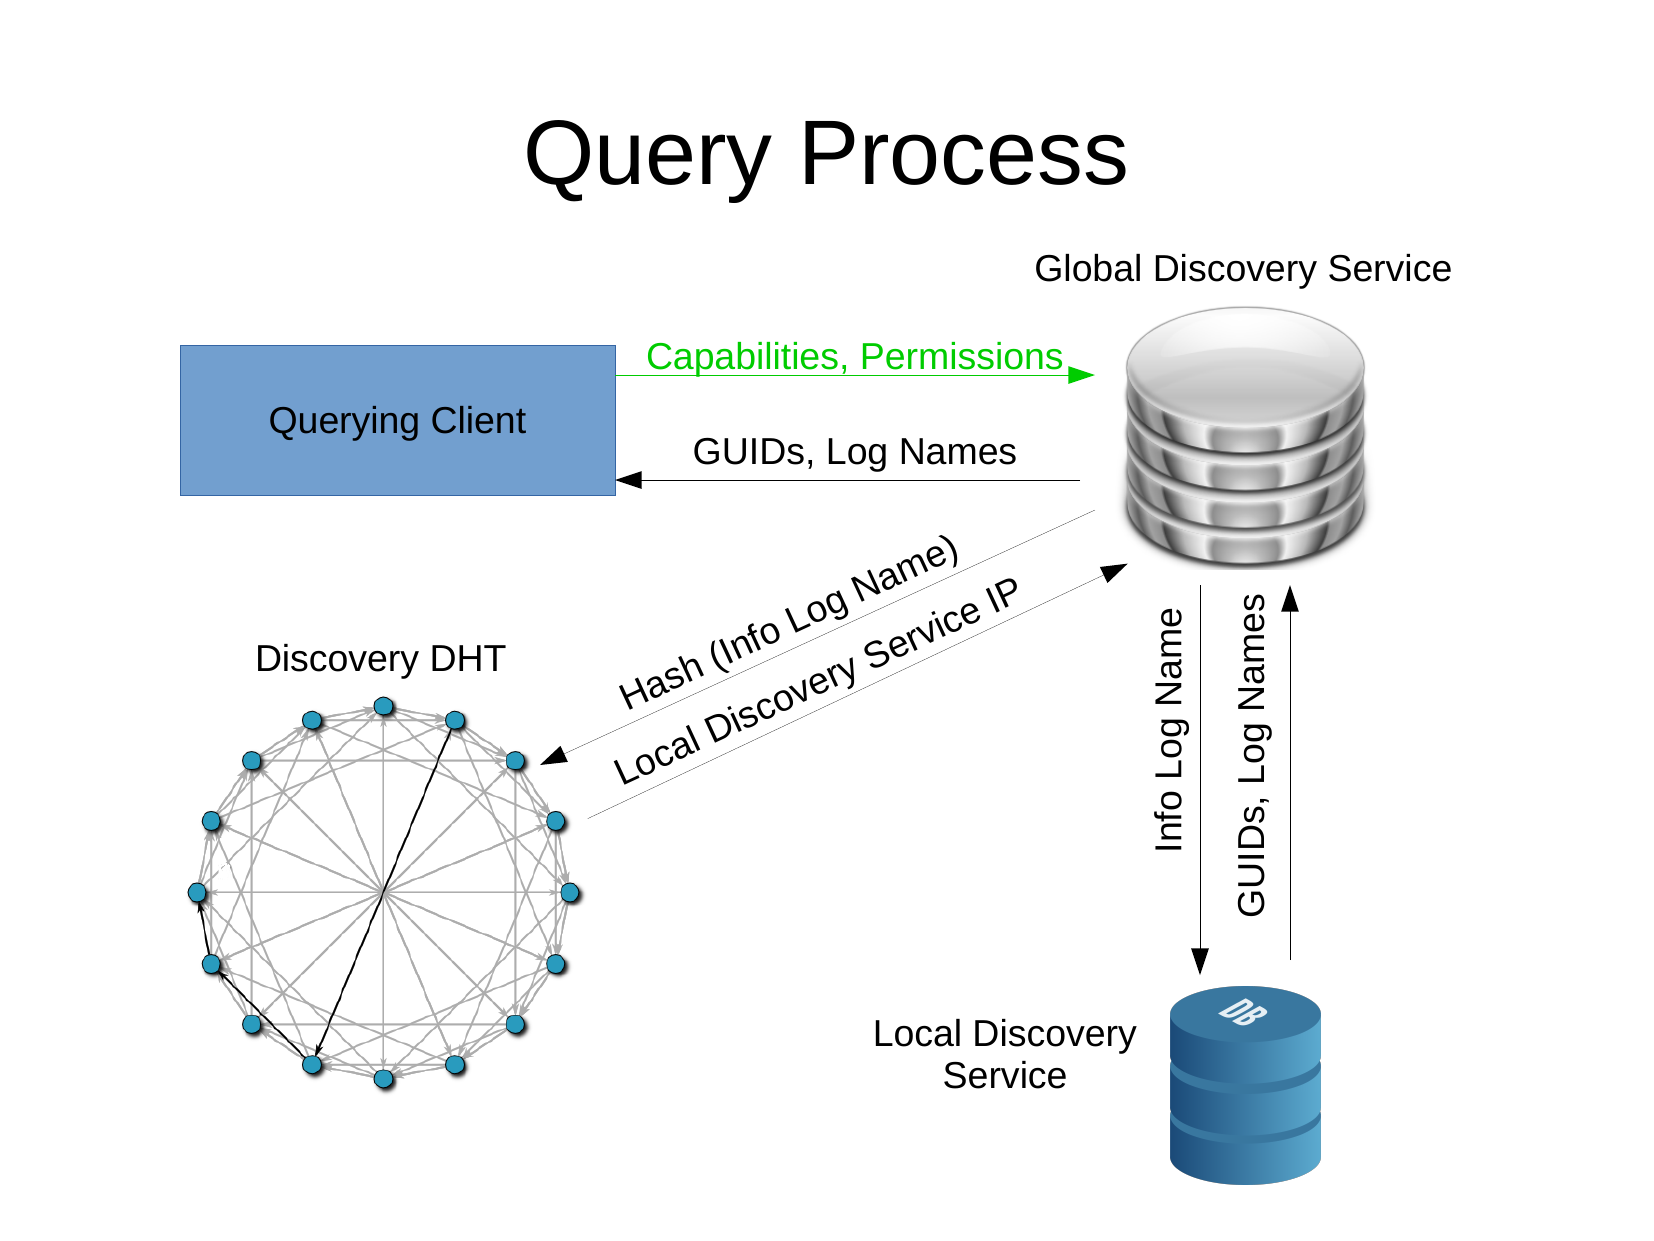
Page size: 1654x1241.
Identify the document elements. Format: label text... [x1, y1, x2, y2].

text_box Discovery DHT [230, 630, 531, 687]
picture [150, 659, 616, 1126]
text_box Hash (Info Log Name) [558, 494, 1018, 750]
text_box Local Discovery Service [855, 1005, 1156, 1104]
text_box Info Log Name [1140, 573, 1222, 889]
text_box Local Discovery Service IP [588, 553, 1048, 809]
text_box Global Discovery Service [1010, 240, 1476, 297]
text_box GUIDs, Log Names [1222, 567, 1322, 946]
text_box Capabilities, Permissions [615, 376, 1096, 386]
picture [1170, 986, 1321, 1186]
text_box GUIDs, Log Names [615, 423, 1096, 481]
title Query Process [82, 49, 1571, 257]
text_box Querying Client [180, 345, 616, 496]
picture [1110, 299, 1381, 571]
text_box Capabilities, Permissions [615, 328, 1096, 375]
